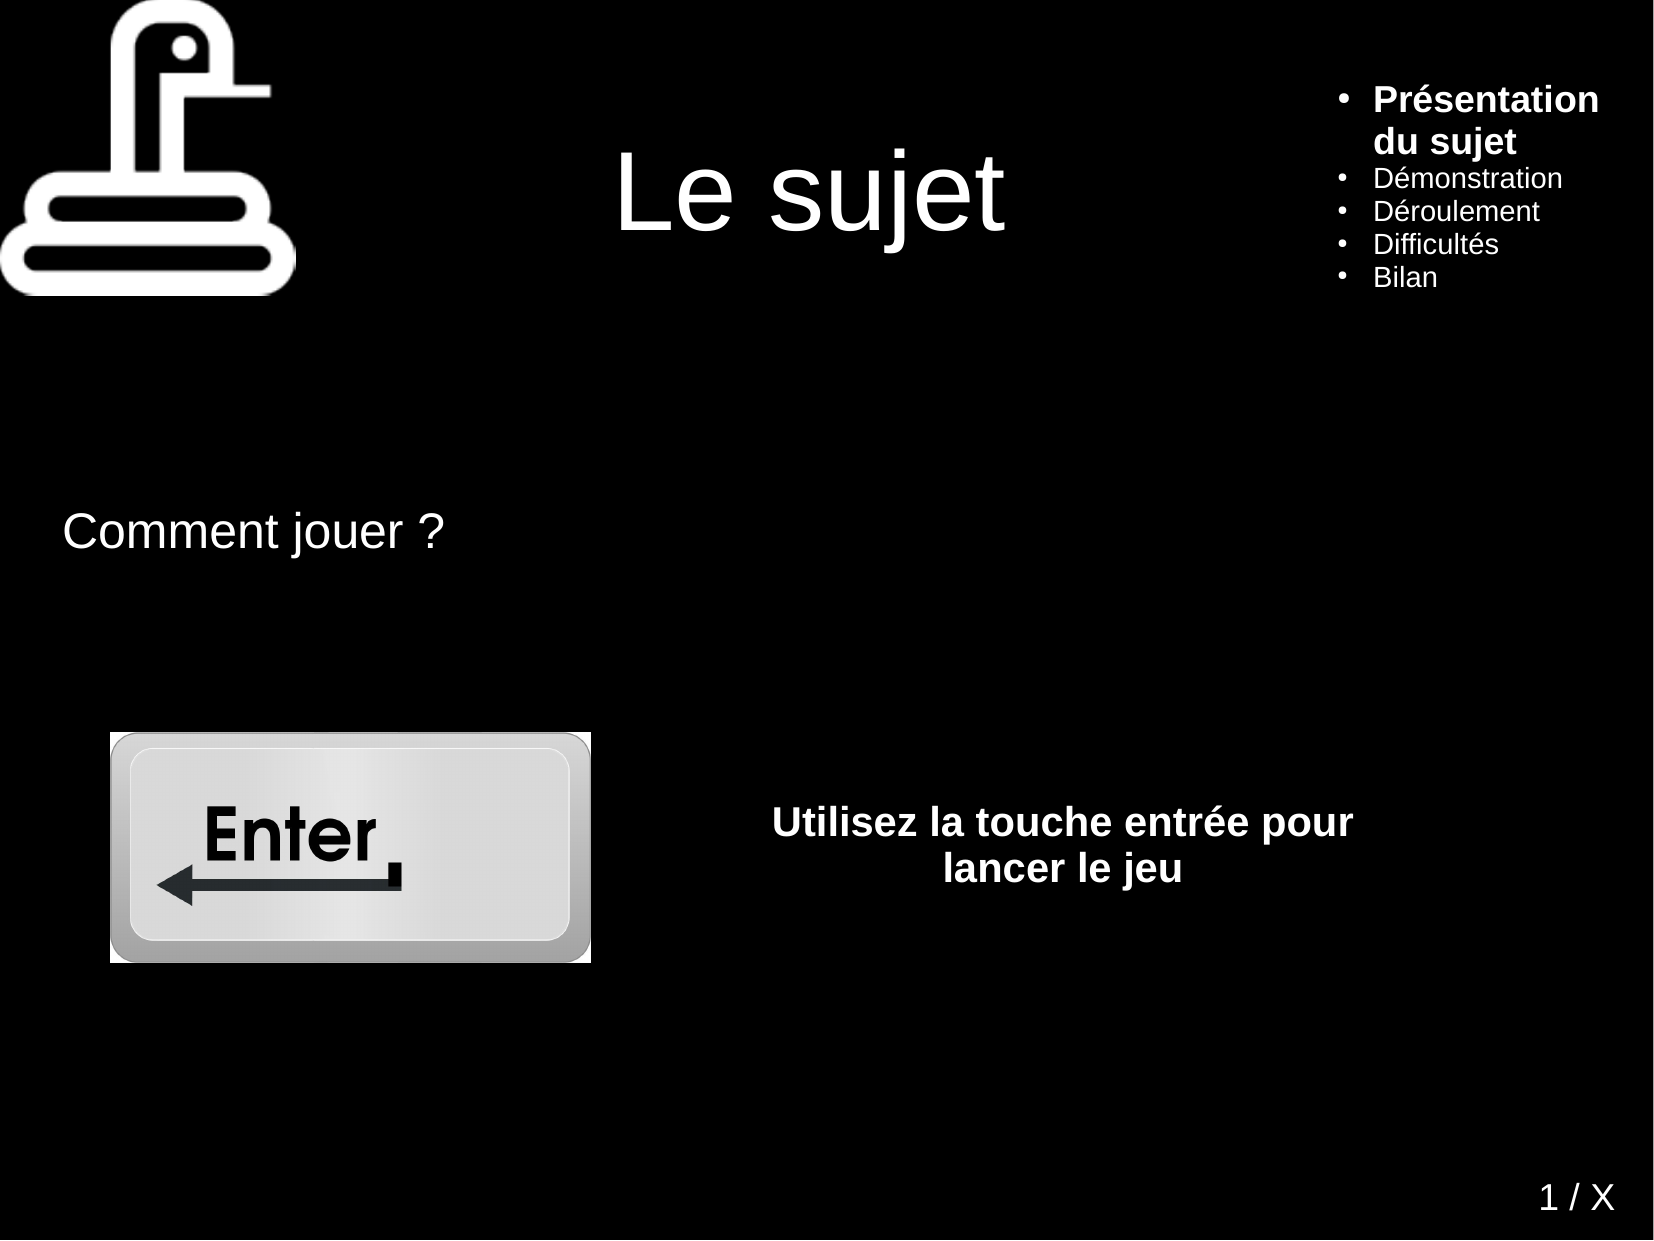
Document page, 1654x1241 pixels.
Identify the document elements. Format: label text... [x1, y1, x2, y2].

text_box Présentation du sujet Démonstration Déroulement Difficultés Bilan [1322, 70, 1654, 301]
text_box Utilisez la touche entrée pour lancer le jeu [732, 791, 1394, 934]
picture [0, 0, 296, 296]
text_box 1 / X [1523, 1169, 1654, 1241]
text_box Comment jouer ? [47, 496, 508, 623]
picture [110, 732, 591, 963]
title Le sujet [296, 88, 1322, 296]
